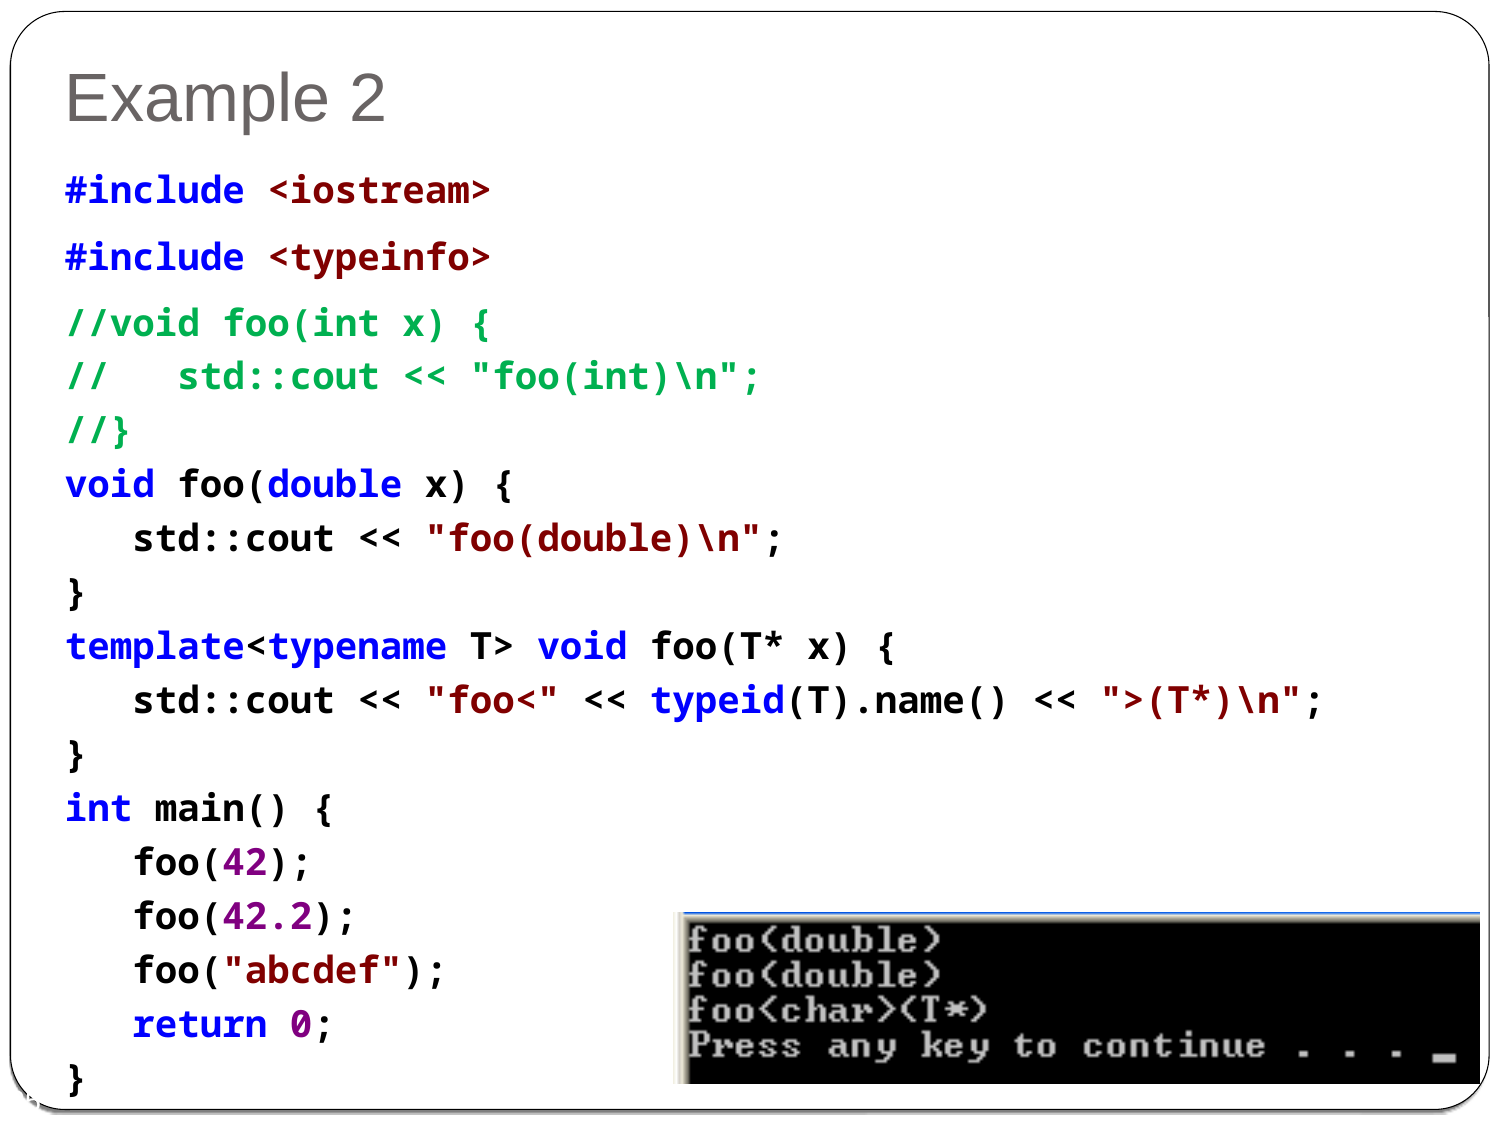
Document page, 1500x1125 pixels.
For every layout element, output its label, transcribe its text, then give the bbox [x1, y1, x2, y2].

slide_number <number> [0, 1074, 50, 1125]
list #include <iostream> #include <typeinfo> //void foo(int x) { // std::cout << "foo(int)\n"; //} void foo(double x) { std::cout << "foo(double)\n"; } template<typename T> void foo(T* x) { std::cout << "foo<" << typeid(T).name() << ">(T*)\n"; } int main() { foo(42); foo(42.2); foo("abcdef"); return 0; } [50, 149, 1450, 1088]
title Example 2 [50, 45, 1450, 149]
picture [673, 912, 1480, 1084]
